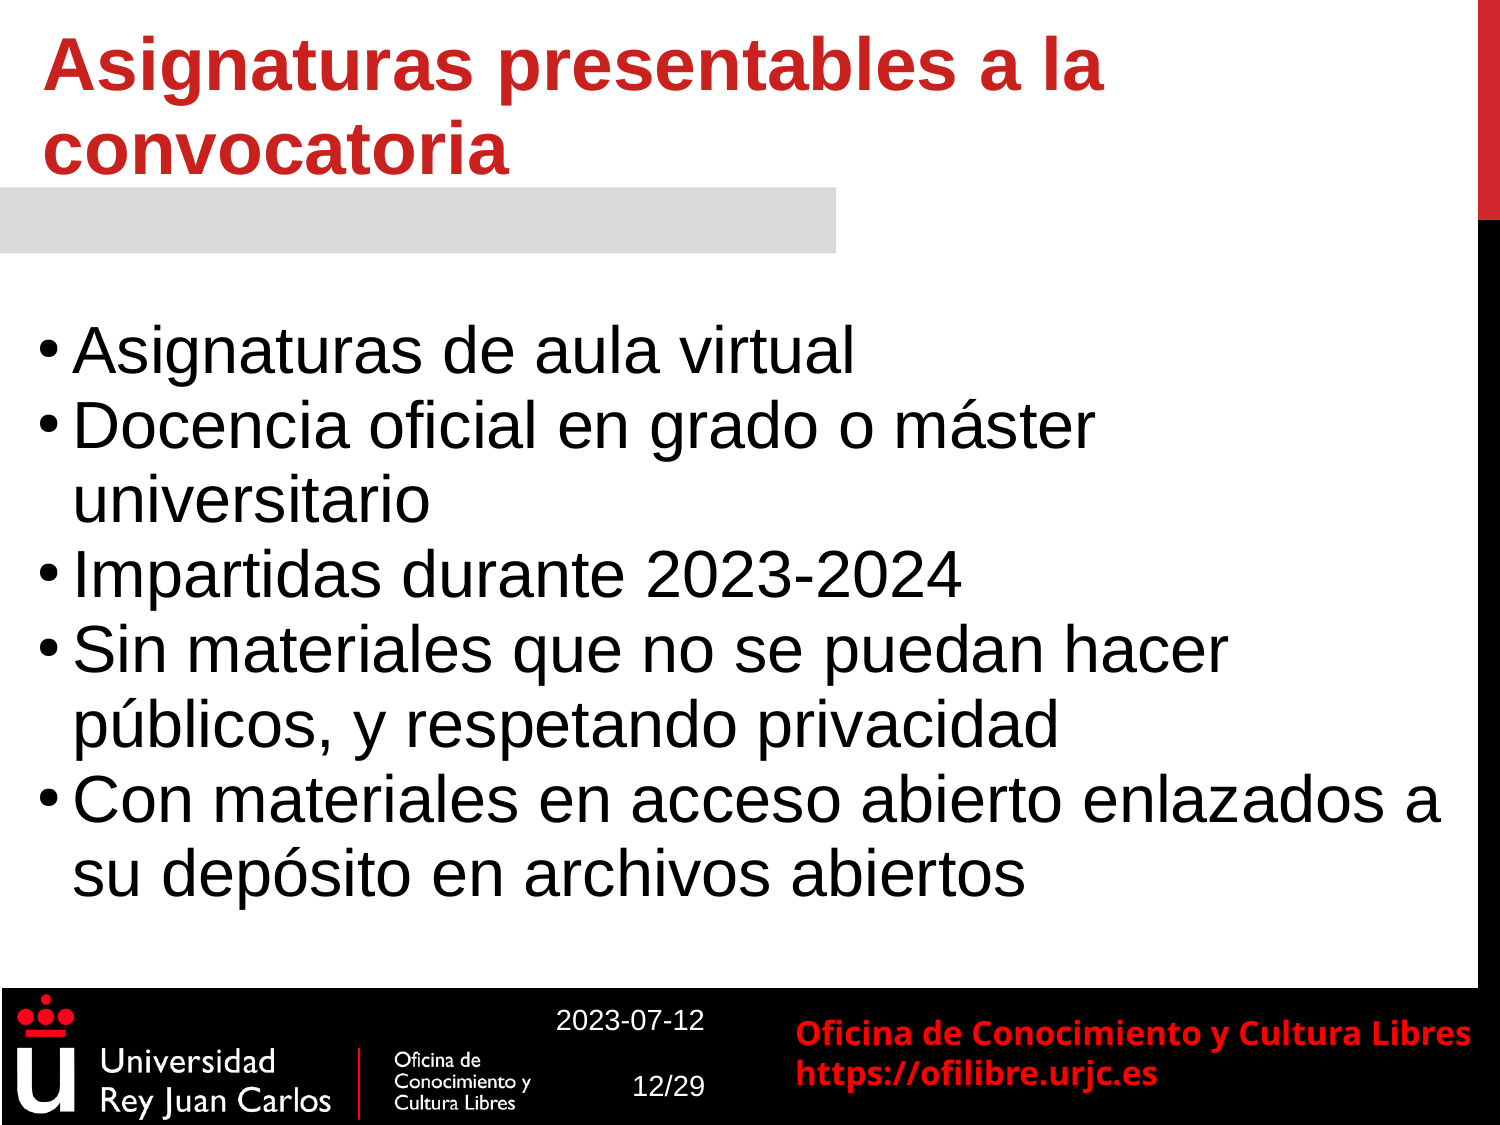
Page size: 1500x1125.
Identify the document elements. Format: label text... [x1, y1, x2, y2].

text_box Asignaturas de aula virtual Docencia oficial en grado o máster universitario Impartidas durante 2023-2024 Sin materiales que no se puedan hacer públicos, y respetando privacidad Con materiales en acceso abierto enlazados a su depósito en archivos abiertos [22, 305, 1463, 933]
text_box Asignaturas presentables a la convocatoria [27, 15, 1381, 199]
title [75, 7, 1425, 196]
picture [17, 994, 531, 1120]
